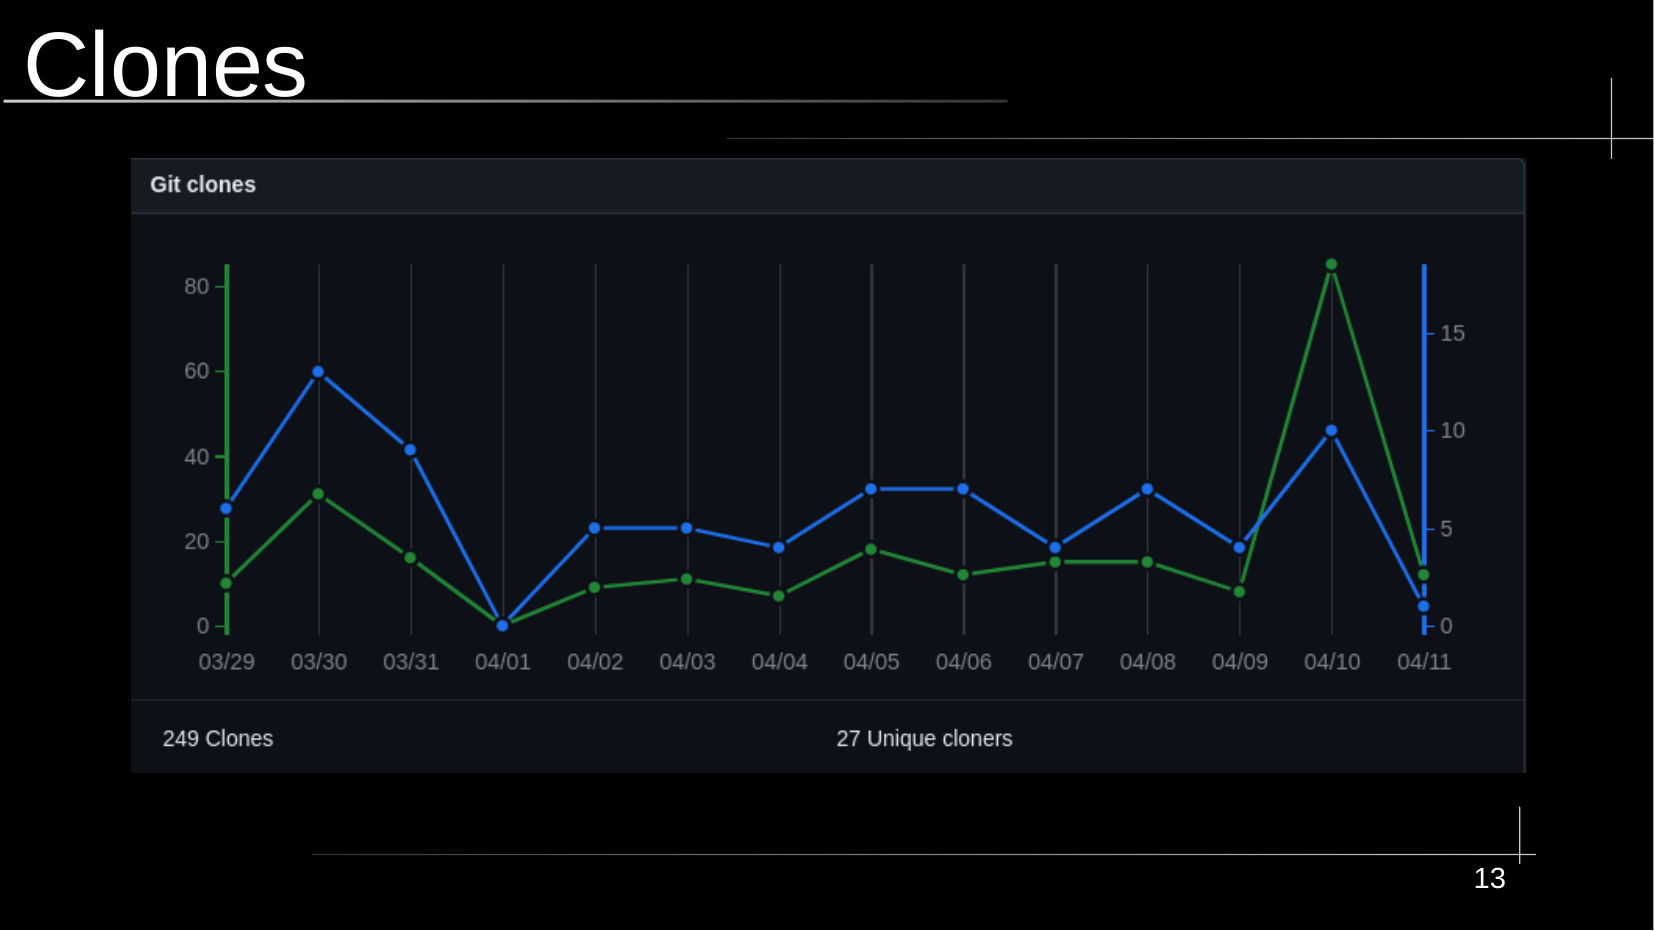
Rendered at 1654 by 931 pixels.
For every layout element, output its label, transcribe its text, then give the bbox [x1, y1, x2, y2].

title Clones [23, 11, 1589, 119]
picture [131, 158, 1527, 773]
